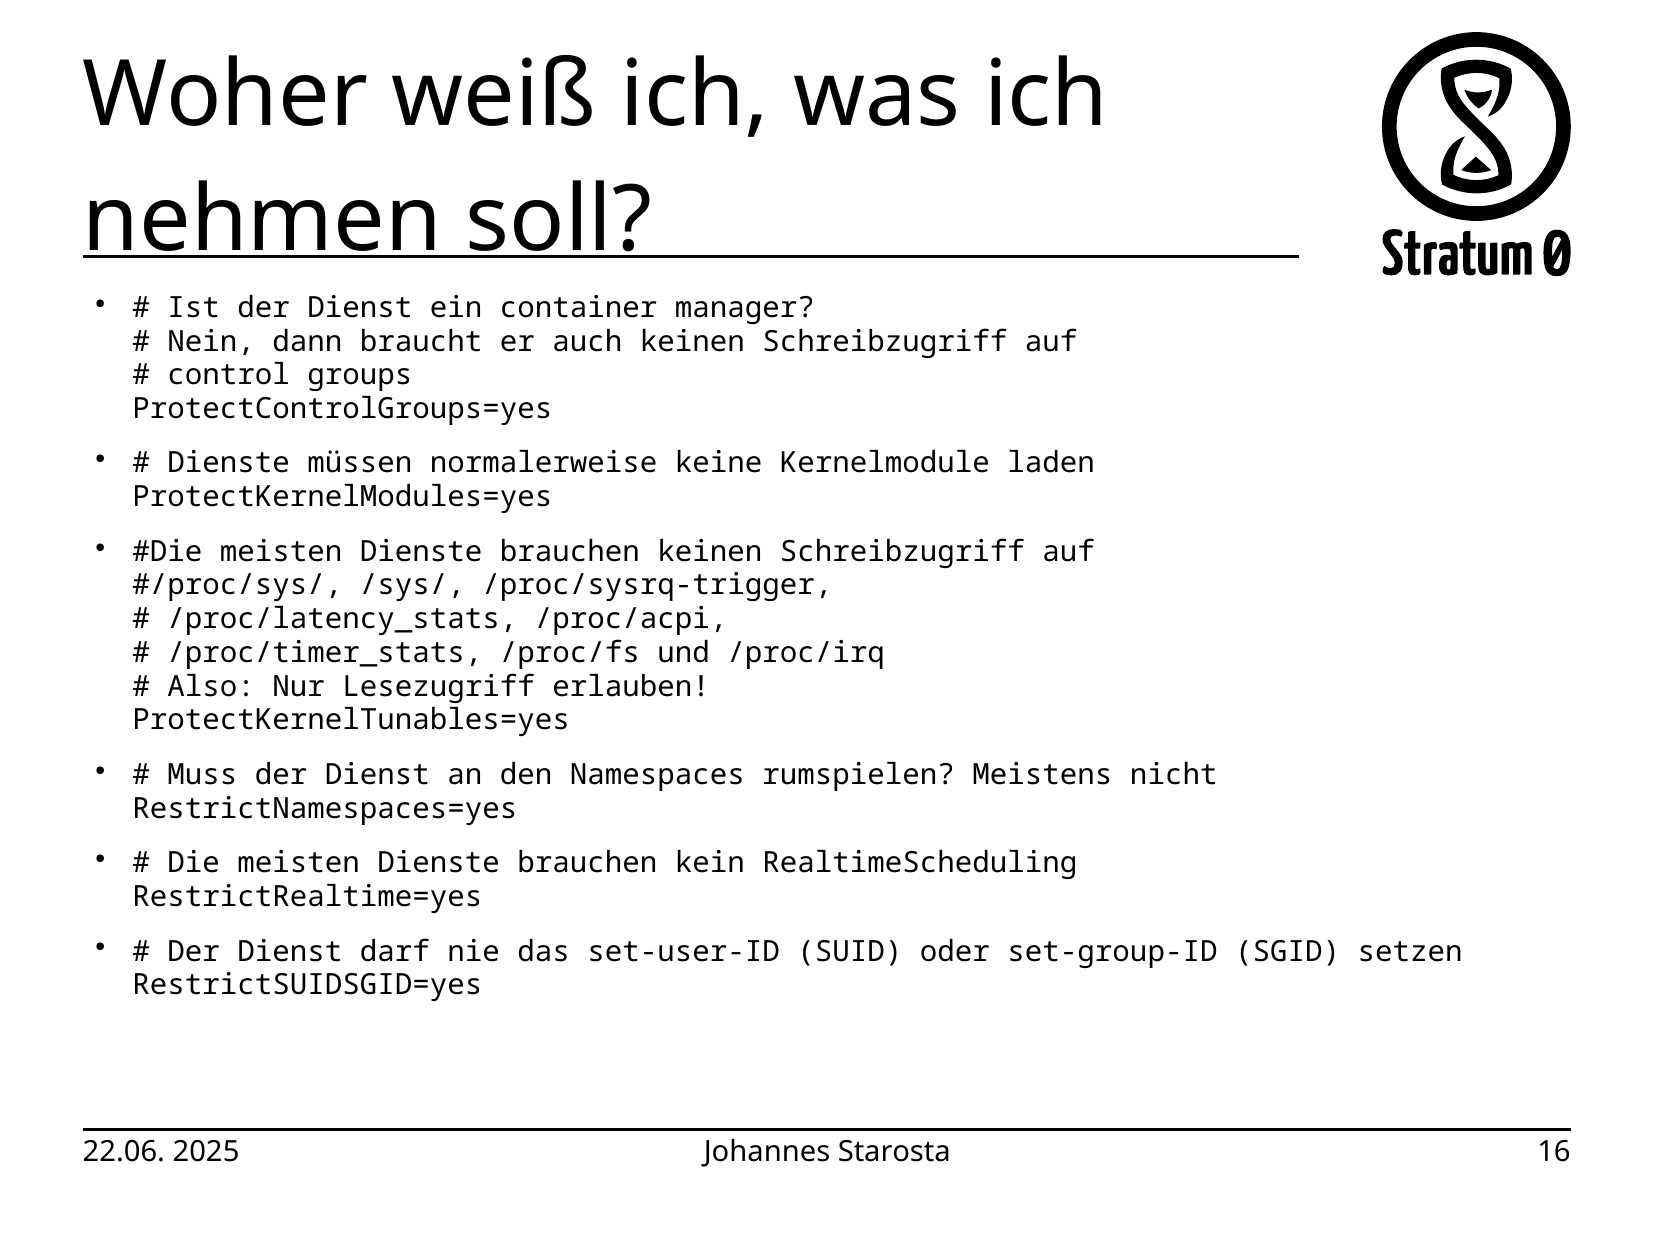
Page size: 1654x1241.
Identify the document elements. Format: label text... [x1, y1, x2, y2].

title Woher weiß ich, was ich nehmen soll? [82, 49, 1300, 257]
list # Ist der Dienst ein container manager? # Nein, dann braucht er auch keinen Schreibzugriff auf # control groups ProtectControlGroups=yes # Dienste müssen normalerweise keine Kernelmodule laden ProtectKernelModules=yes #Die meisten Dienste brauchen keinen Schreibzugriff auf #/proc/sys/, /sys/, /proc/sysrq-trigger, # /proc/latency_stats, /proc/acpi, # /proc/timer_stats, /proc/fs und /proc/irq # Also: Nur Lesezugriff erlauben! ProtectKernelTunables=yes # Muss der Dienst an den Namespaces rumspielen? Meistens nicht RestrictNamespaces=yes # Die meisten Dienste brauchen kein RealtimeScheduling RestrictRealtime=yes # Der Dienst darf nie das set-user-ID (SUID) oder set-group-ID (SGID) setzen RestrictSUIDSGID=yes [82, 290, 1538, 1010]
